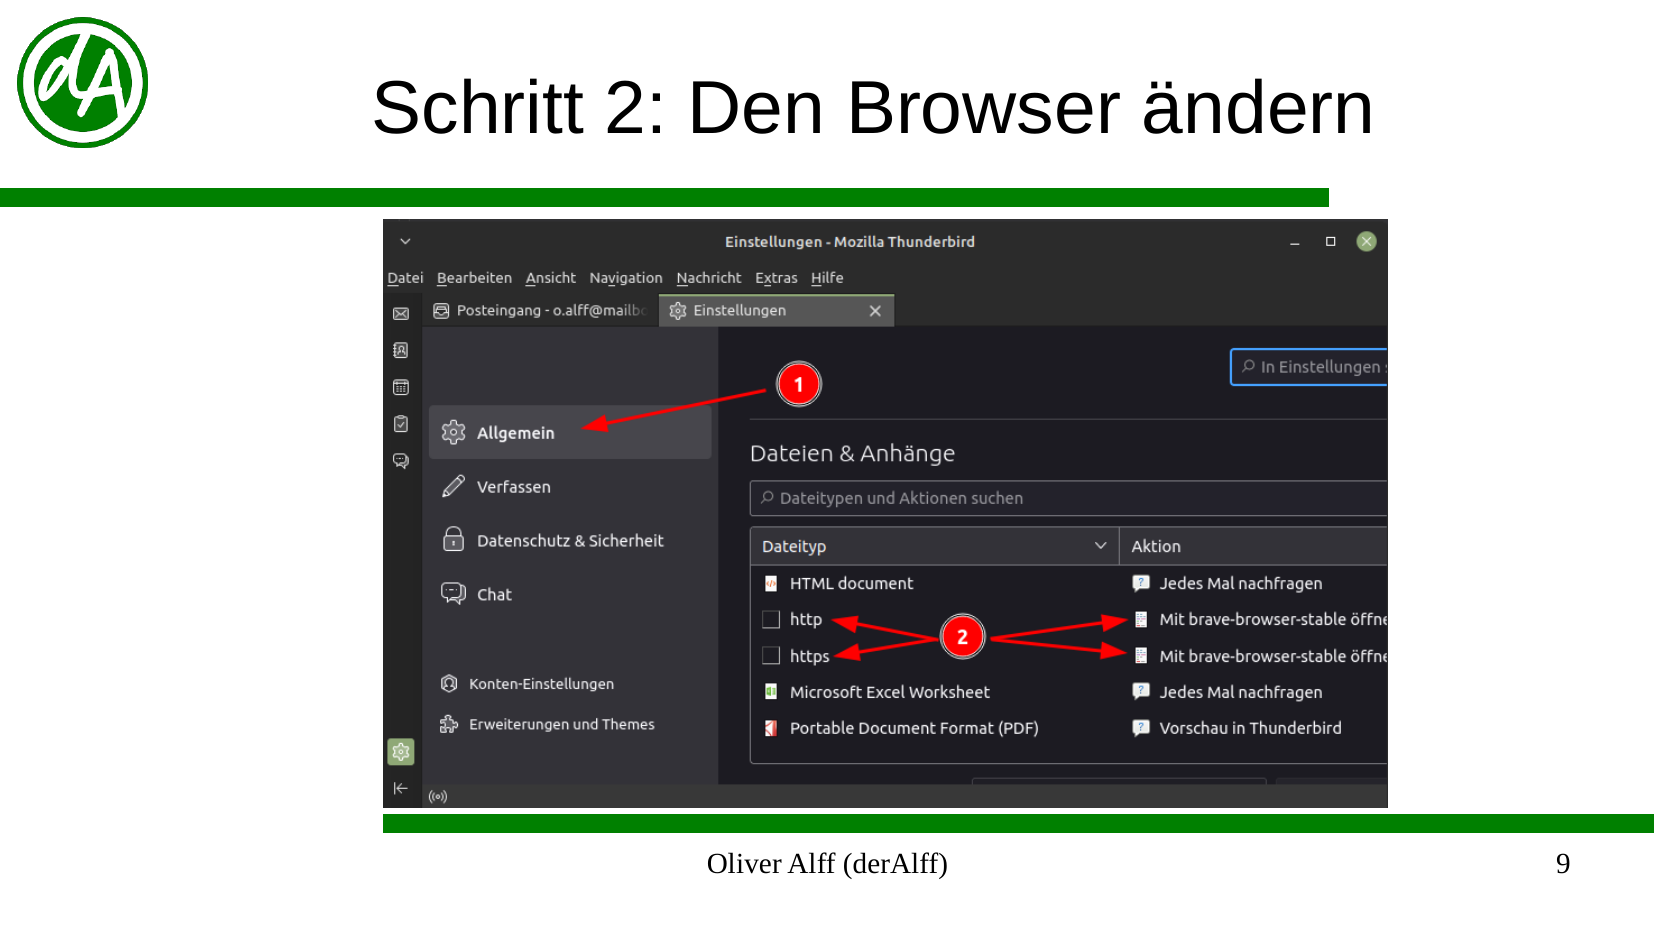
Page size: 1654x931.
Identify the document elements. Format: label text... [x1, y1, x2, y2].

picture [17, 17, 148, 148]
picture [383, 219, 1388, 808]
title Schritt 2: Den Browser ändern [177, 37, 1571, 178]
